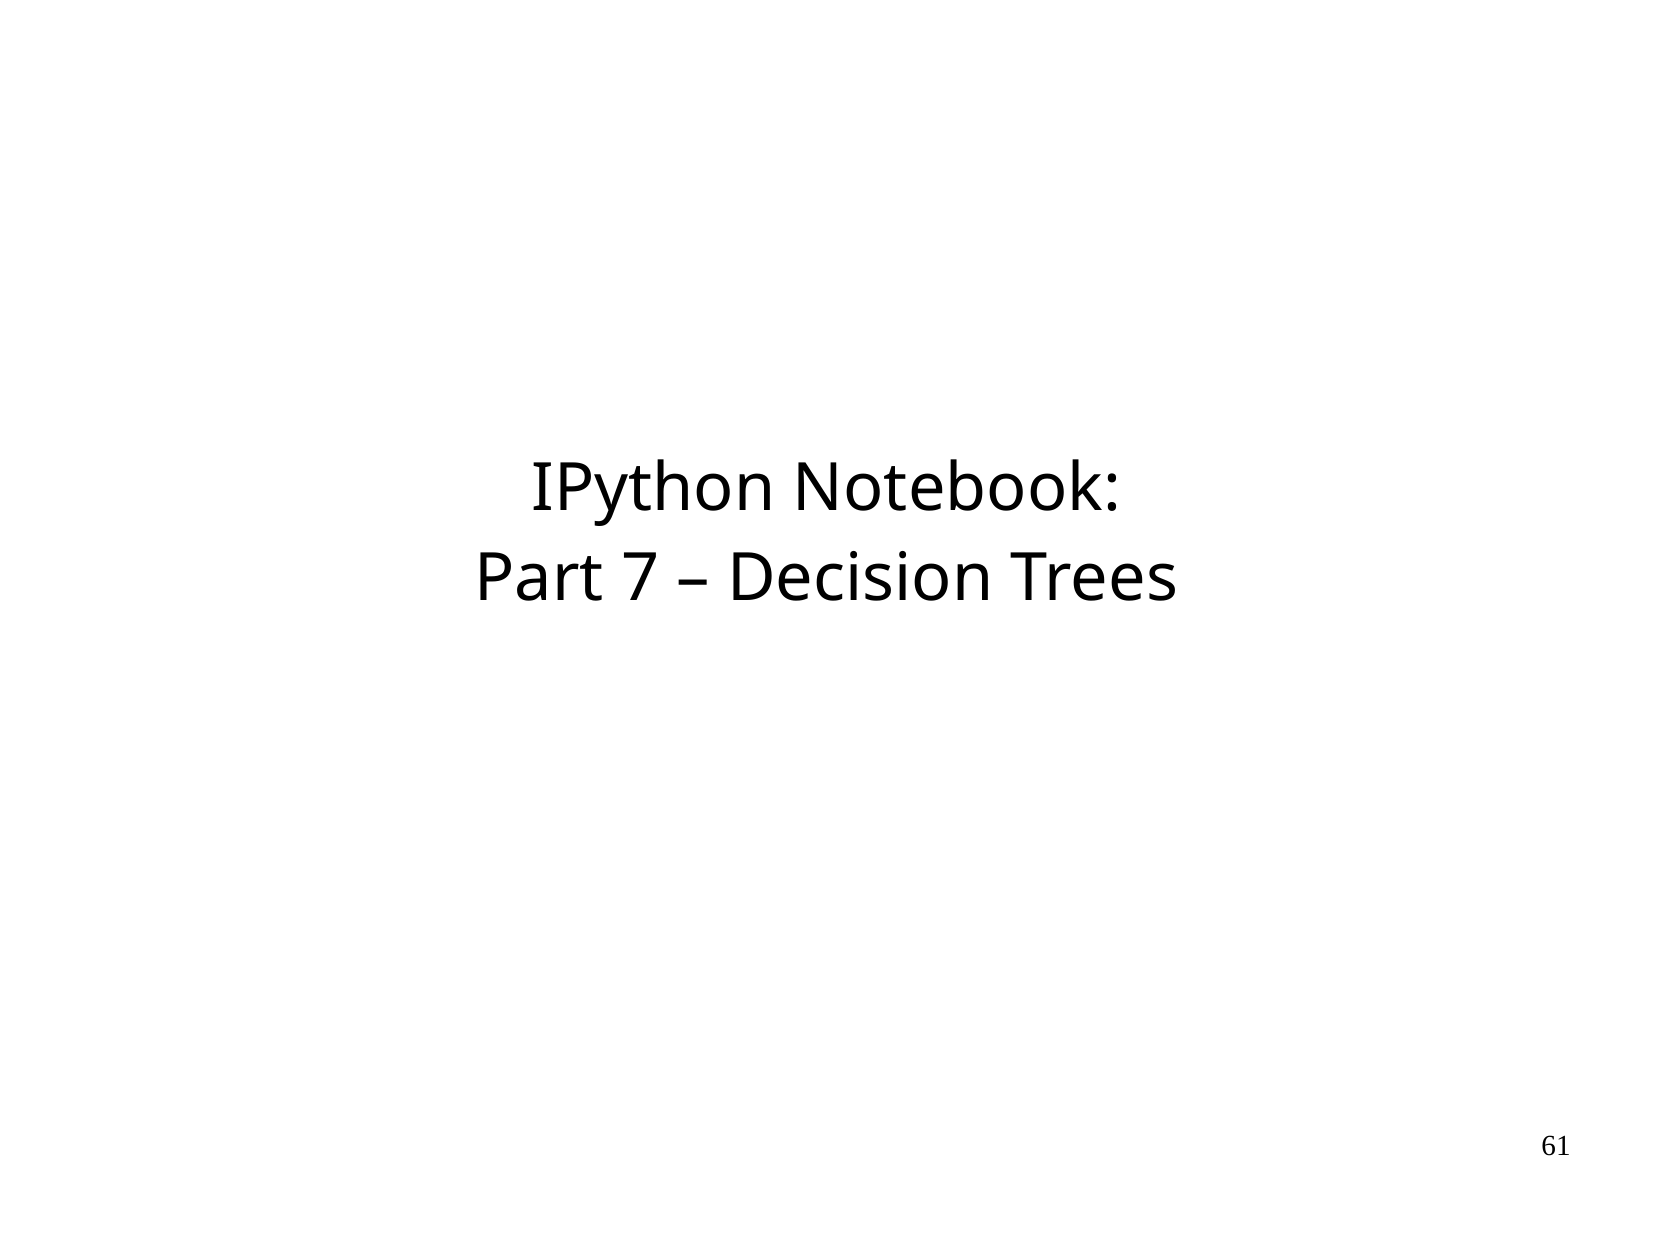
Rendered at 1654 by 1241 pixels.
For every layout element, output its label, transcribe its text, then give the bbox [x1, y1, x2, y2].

subtitle IPython Notebook: Part 7 – Decision Trees [82, 49, 1571, 1010]
